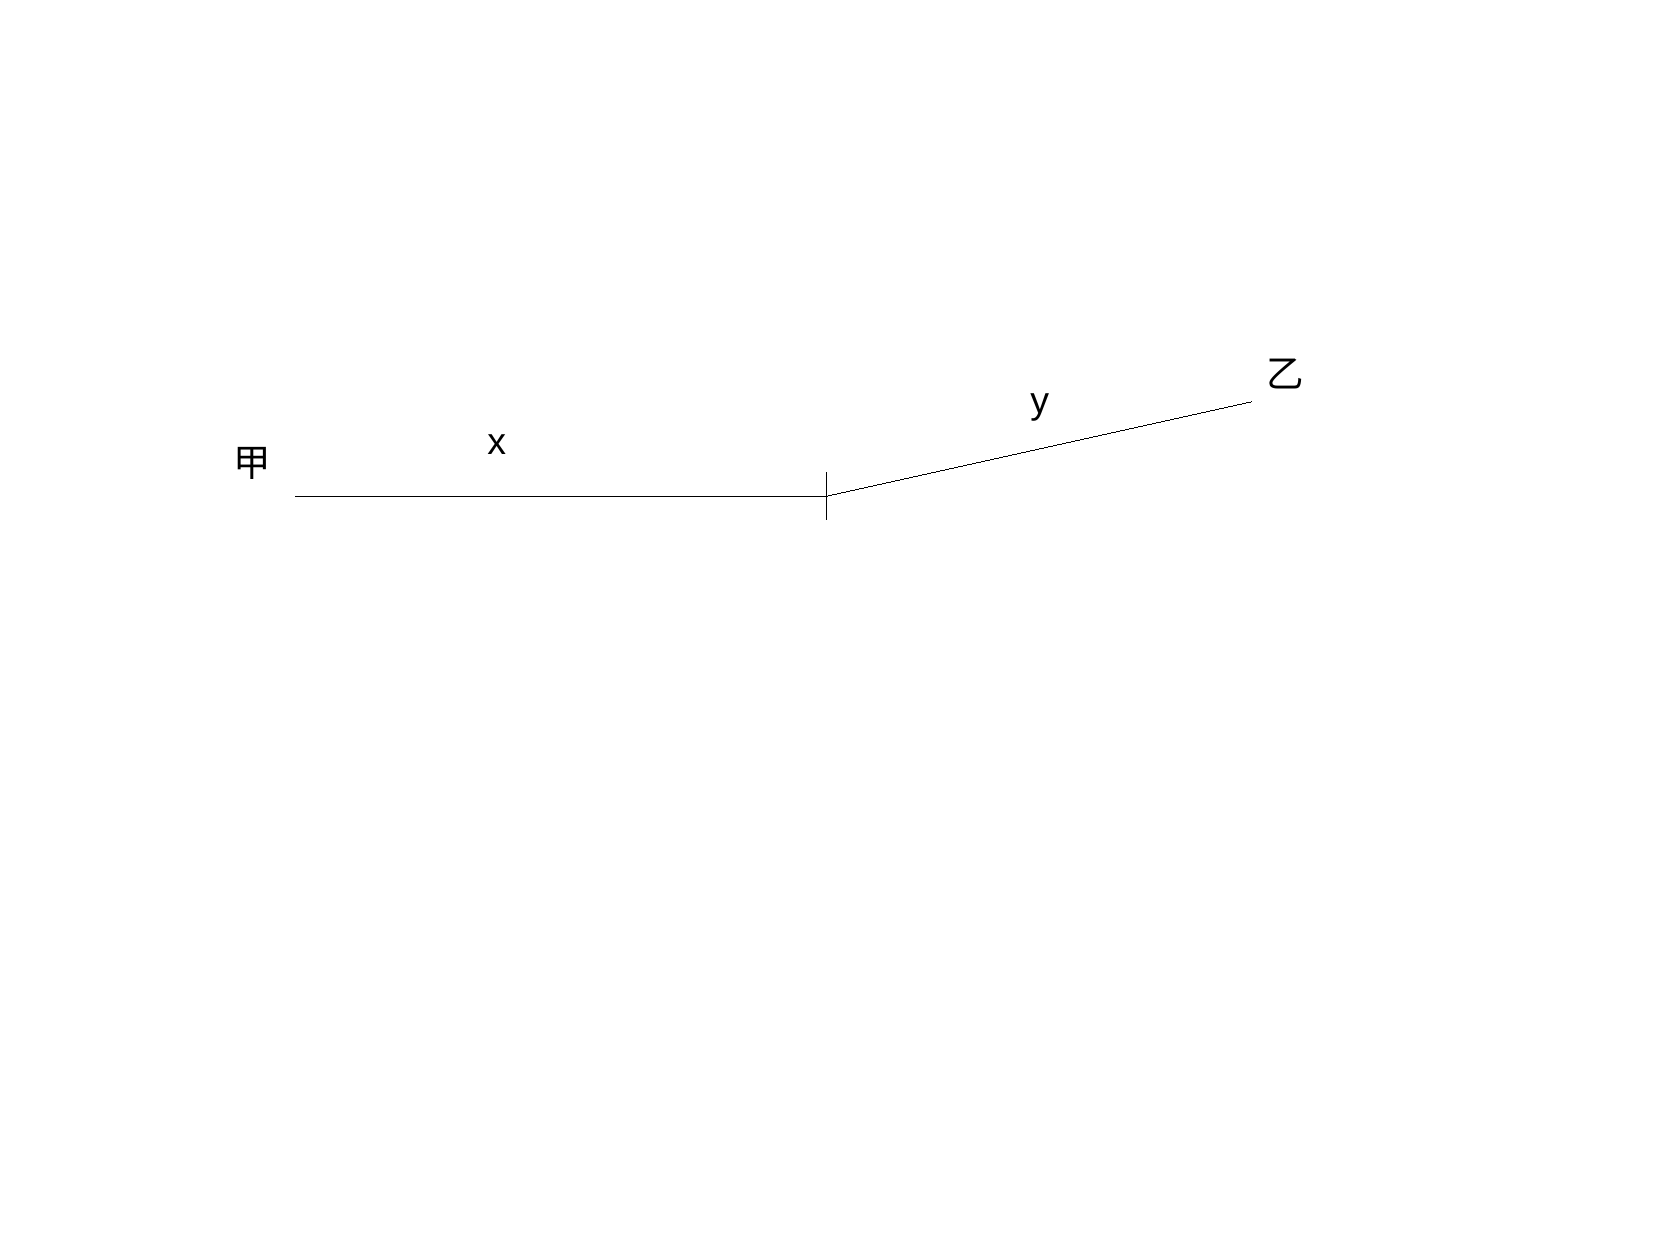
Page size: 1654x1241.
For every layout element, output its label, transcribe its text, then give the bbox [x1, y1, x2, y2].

text_box y [1015, 371, 1064, 429]
text_box 甲 [218, 425, 286, 489]
text_box 乙 [1251, 336, 1320, 400]
text_box x [472, 413, 521, 471]
